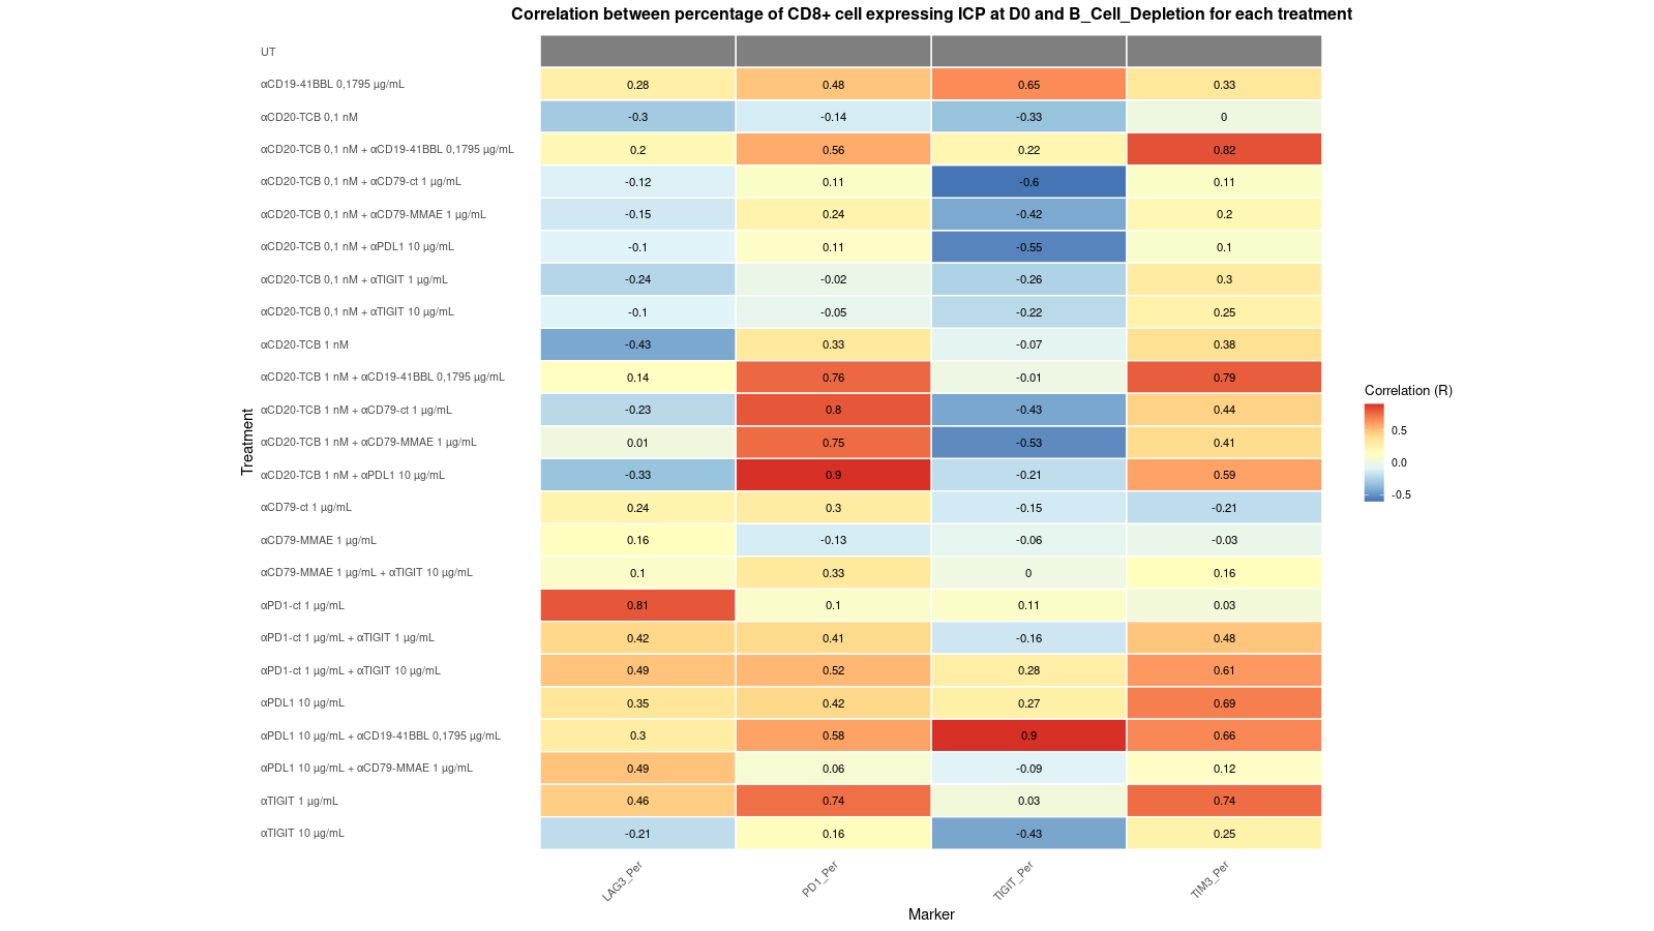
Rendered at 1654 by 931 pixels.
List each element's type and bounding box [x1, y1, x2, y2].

picture [147, 0, 1554, 931]
